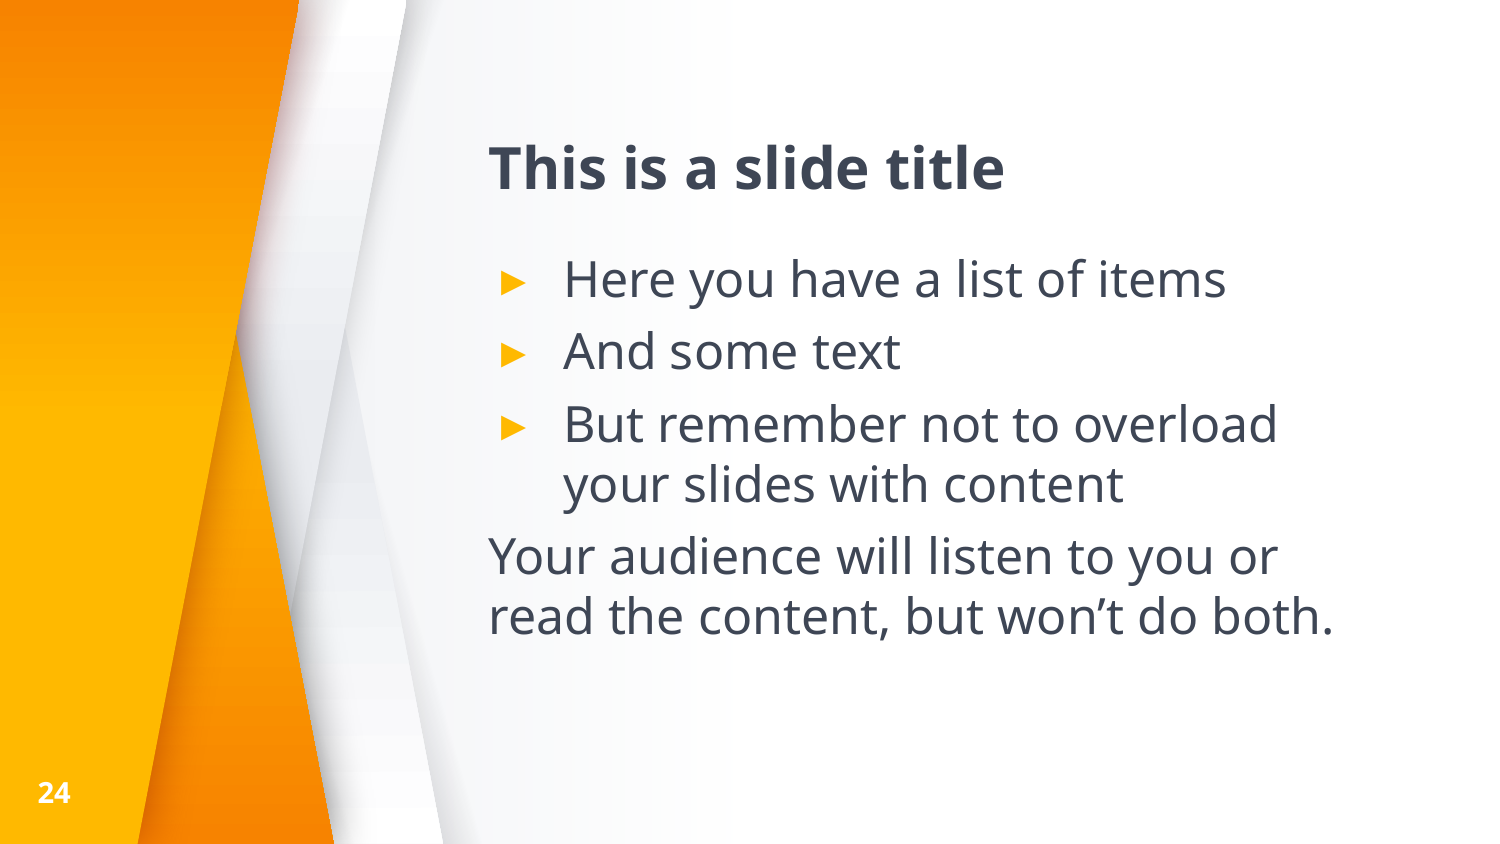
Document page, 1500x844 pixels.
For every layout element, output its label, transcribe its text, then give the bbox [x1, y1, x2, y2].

text_box This is a slide title [488, 137, 1385, 202]
text_box <número> [37, 773, 98, 816]
text_box Here you have a list of items And some text But remember not to overload your slides with content Your audience will listen to you or read the content, but won’t do both. [488, 247, 1385, 716]
